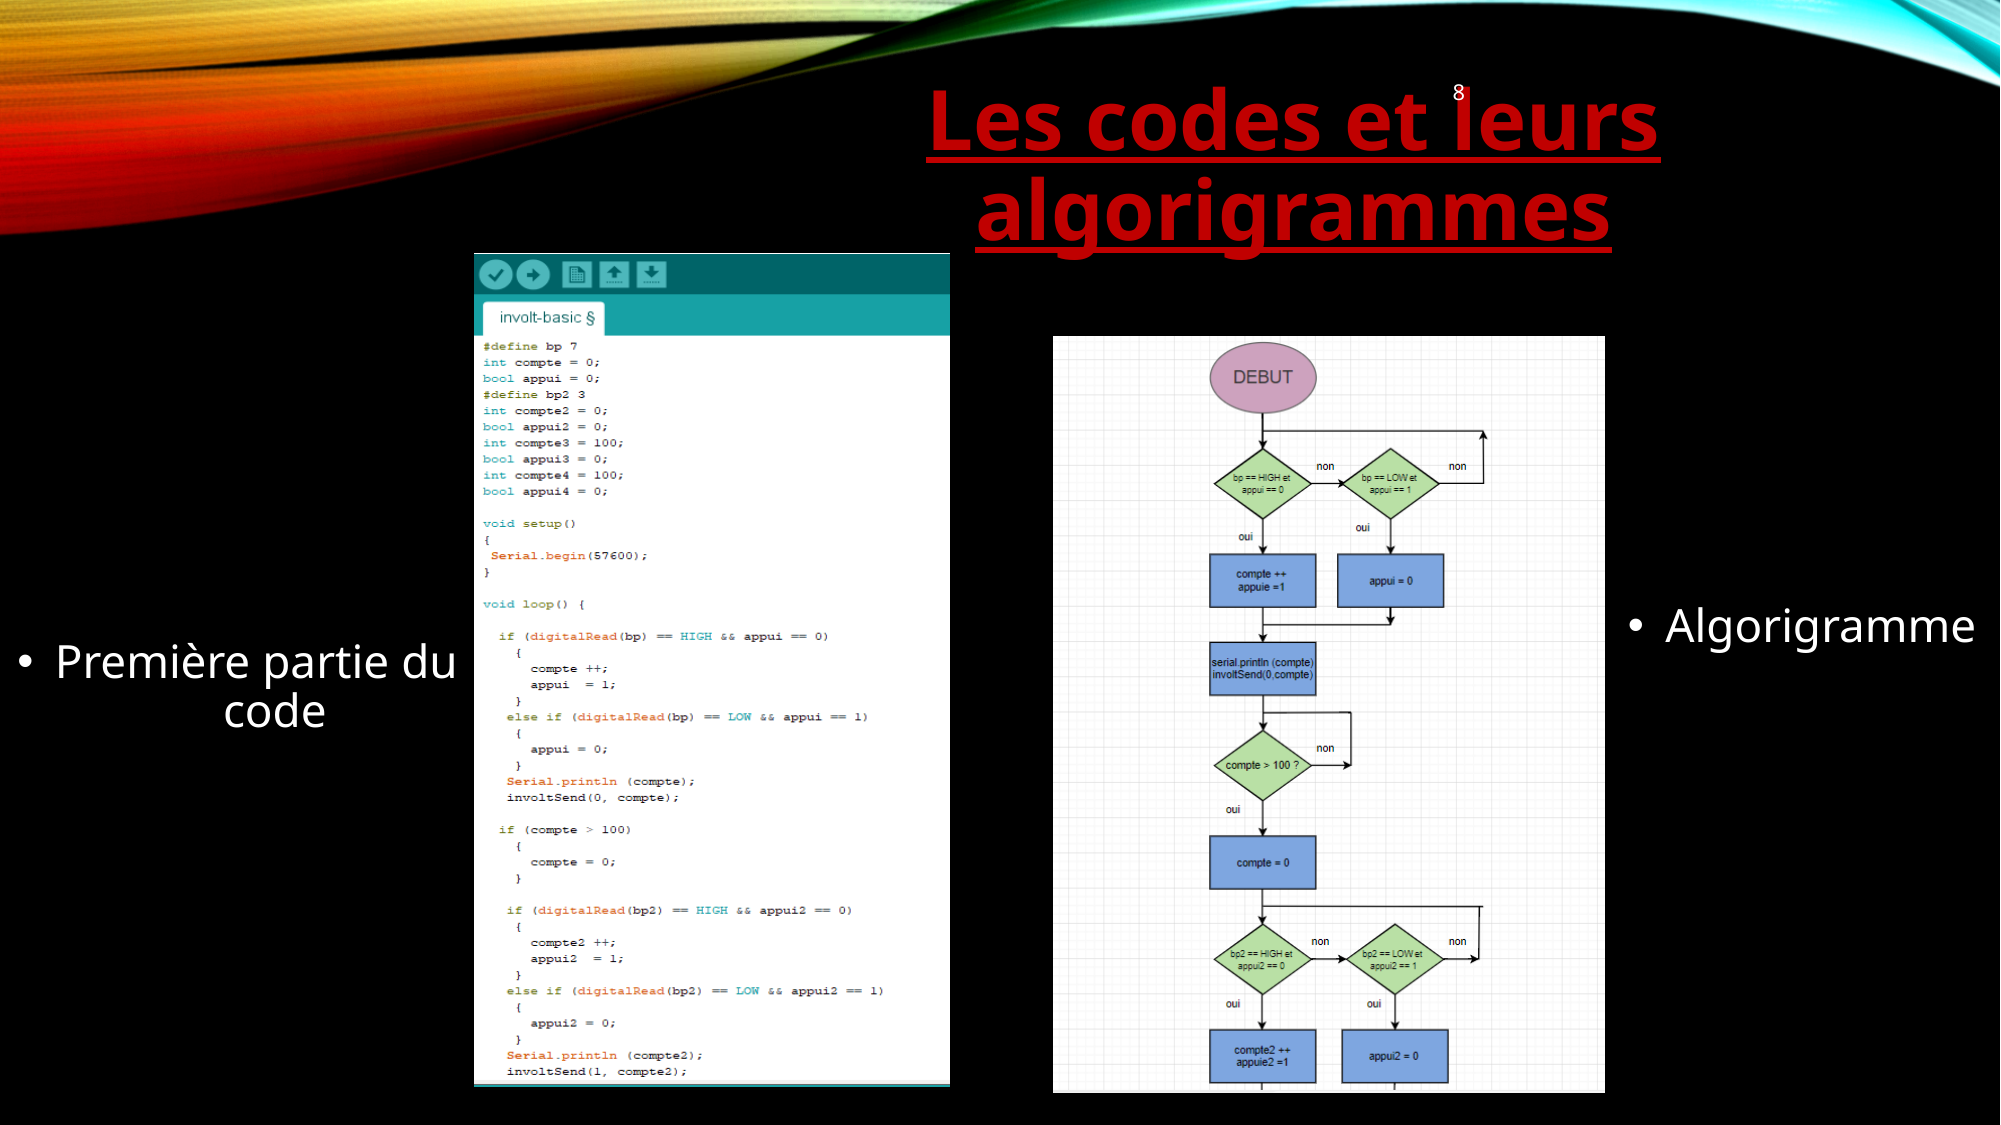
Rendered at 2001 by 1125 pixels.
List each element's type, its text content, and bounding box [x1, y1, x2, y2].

title Les codes et leurs algorigrammes [587, 62, 2000, 275]
picture [474, 253, 950, 1087]
list Première partie du code [0, 631, 474, 799]
text_box [1437, 62, 1888, 123]
list Algorigramme [1605, 595, 2000, 715]
picture [1053, 336, 1605, 1093]
